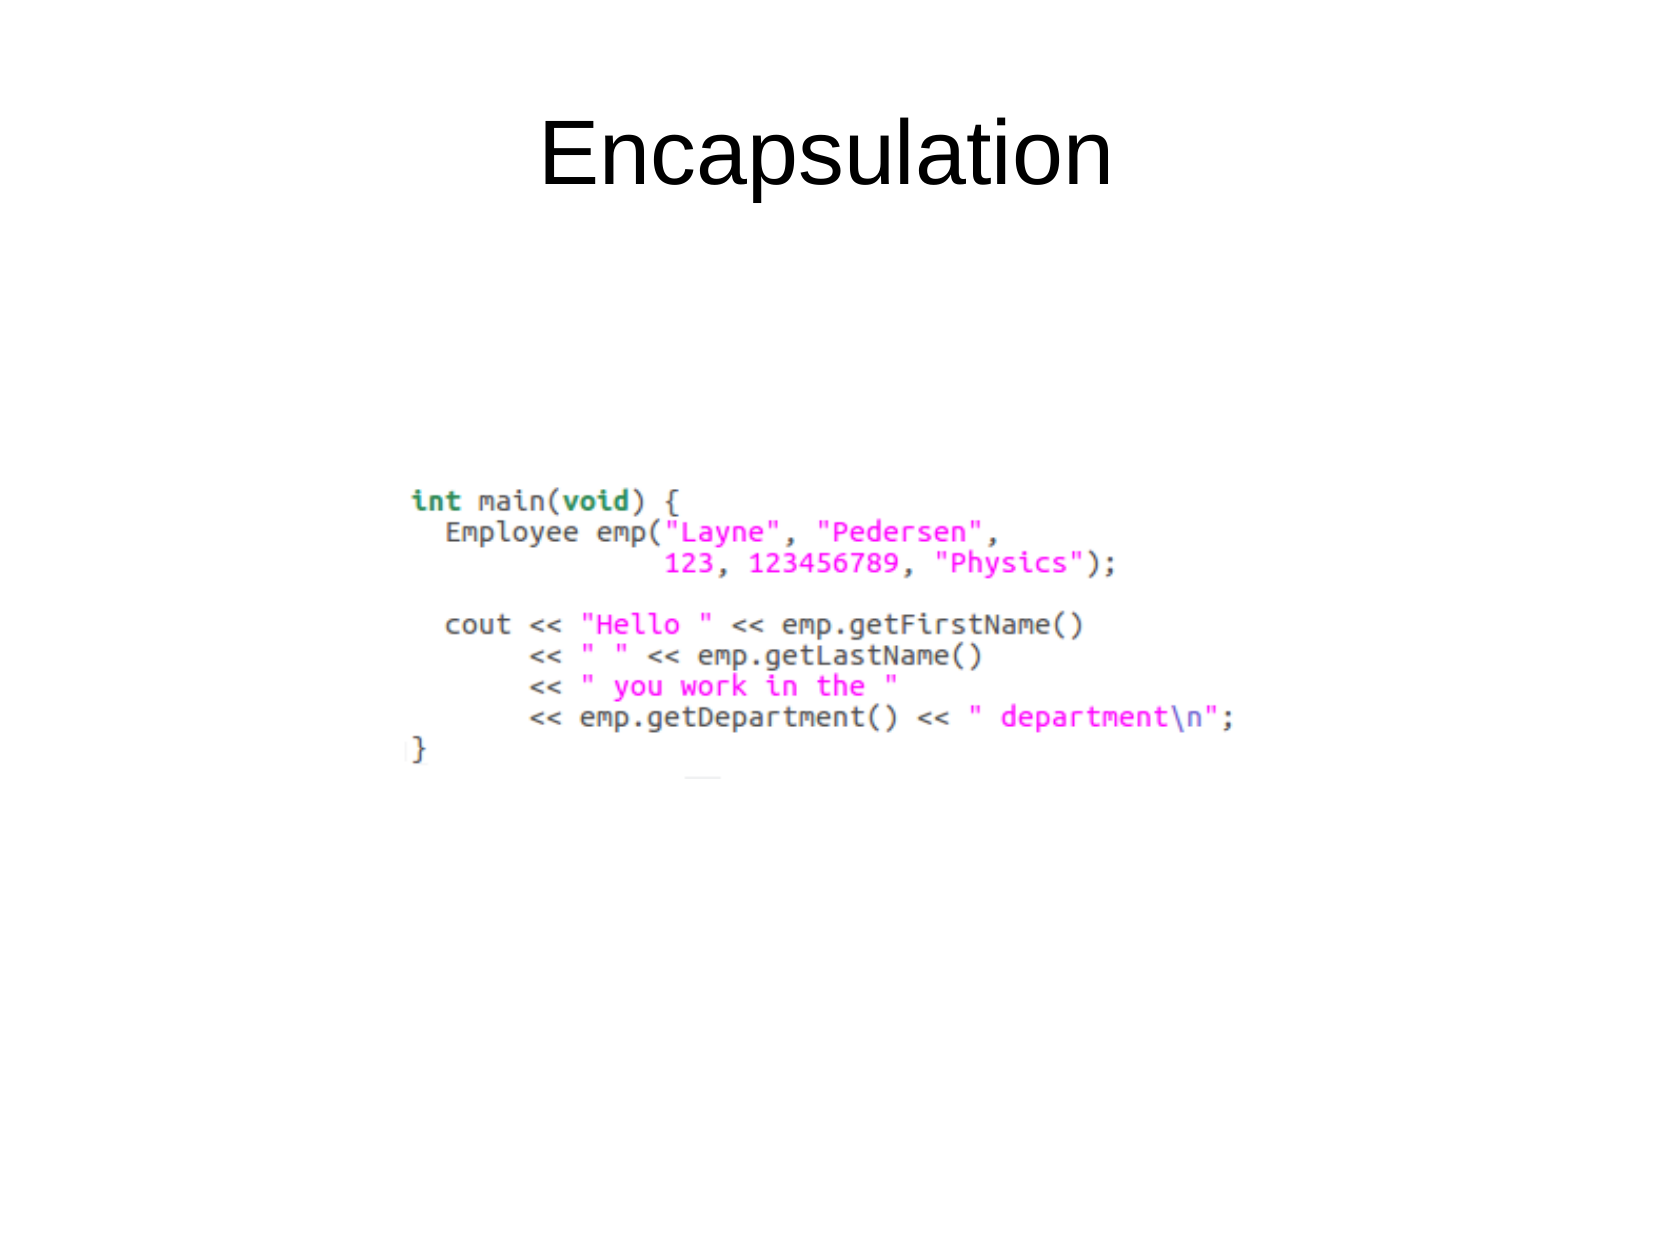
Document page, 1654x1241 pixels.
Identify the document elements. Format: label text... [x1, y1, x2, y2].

title Encapsulation [82, 49, 1571, 257]
picture [401, 461, 1252, 779]
